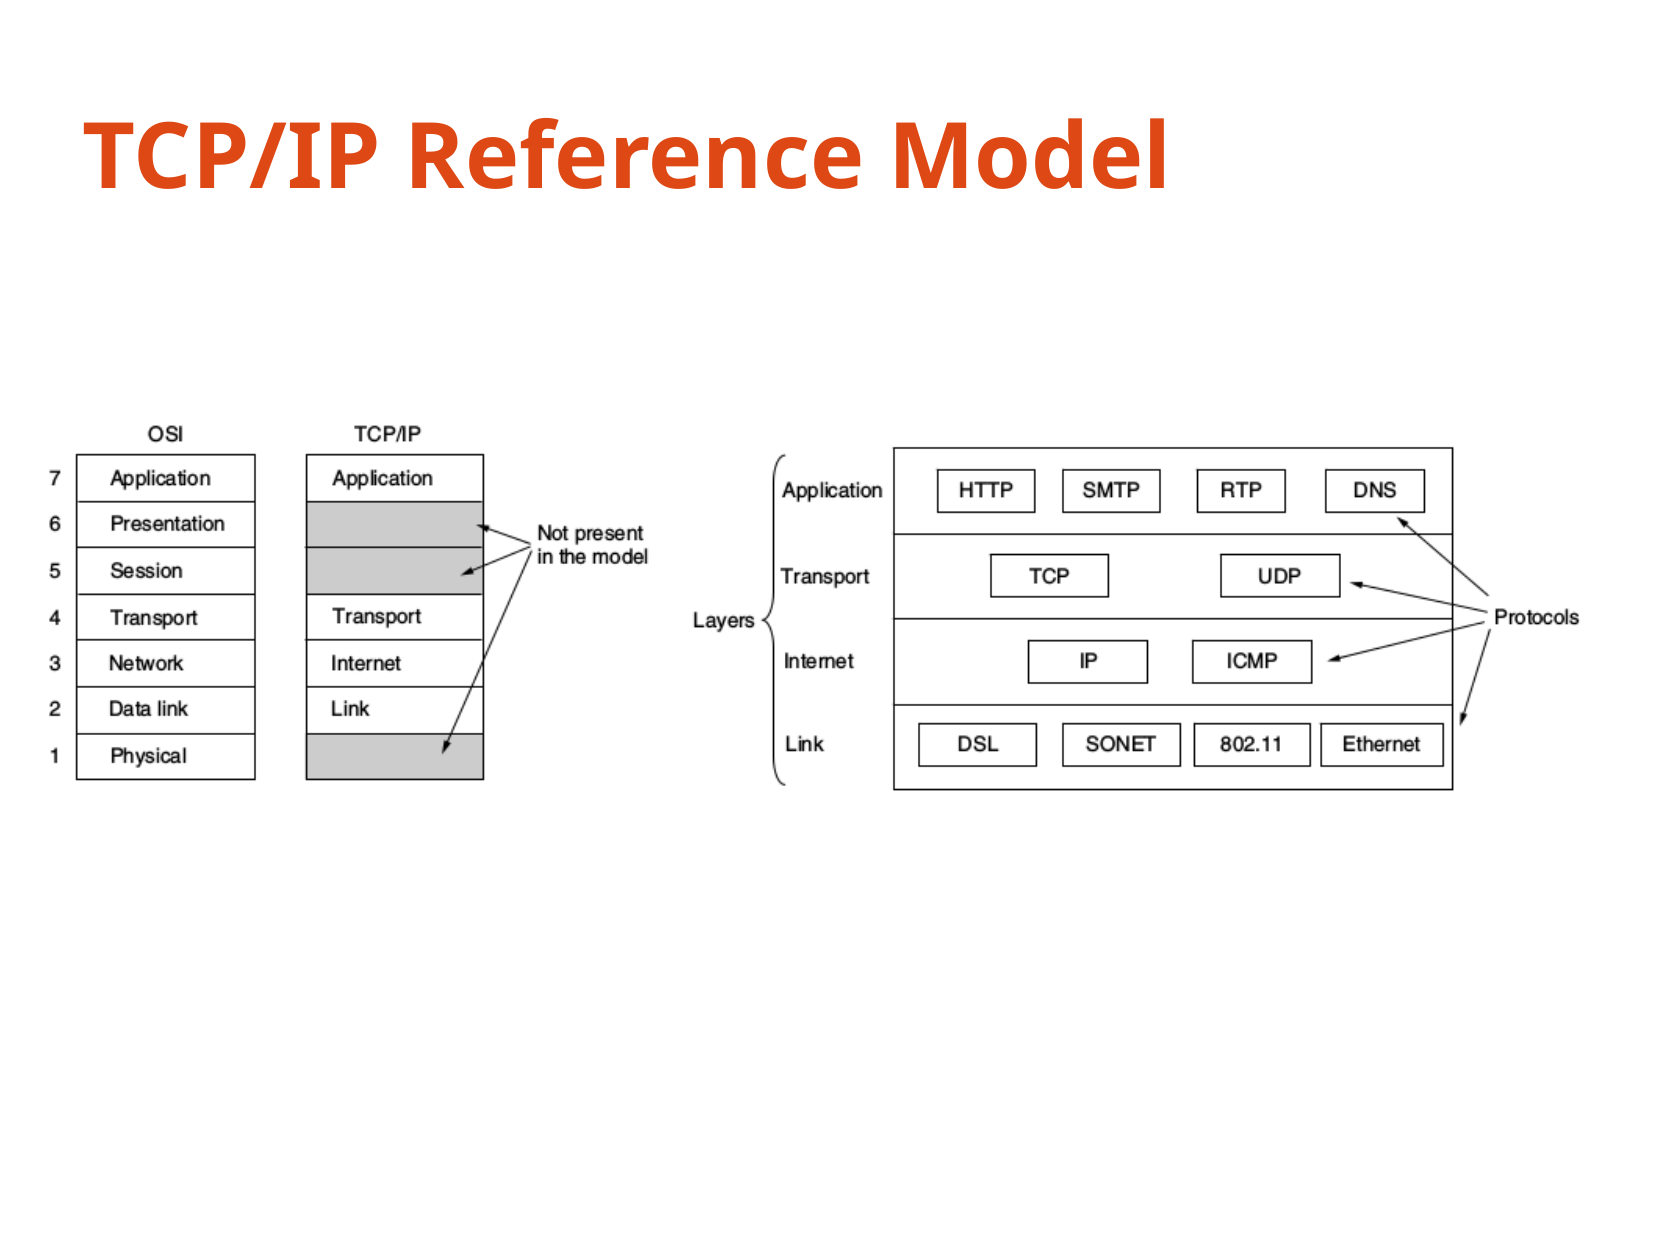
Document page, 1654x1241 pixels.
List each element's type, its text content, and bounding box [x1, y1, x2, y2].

picture [676, 413, 1607, 811]
picture [23, 415, 669, 804]
title TCP/IP Reference Model [82, 49, 1571, 257]
